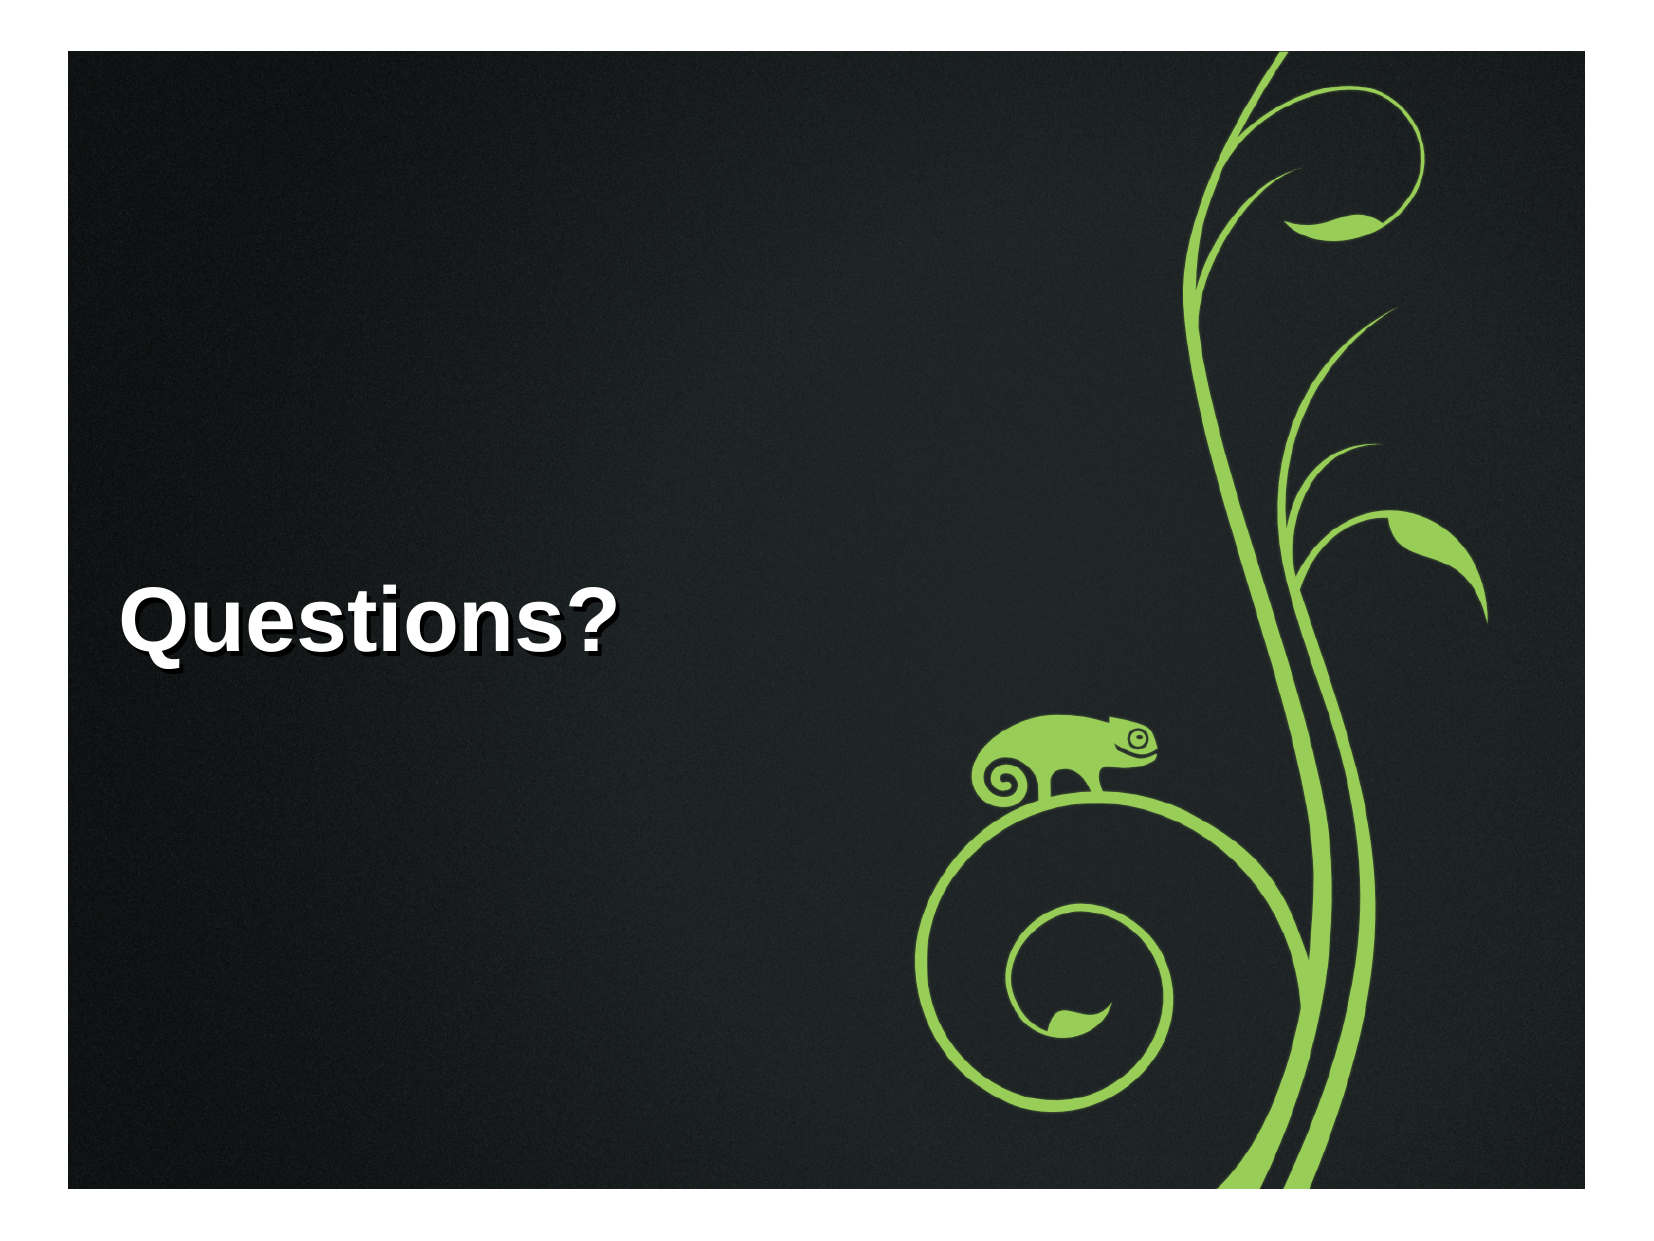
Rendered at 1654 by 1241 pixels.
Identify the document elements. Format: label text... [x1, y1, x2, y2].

title Questions? [118, 457, 1197, 783]
picture [68, 51, 1585, 1189]
